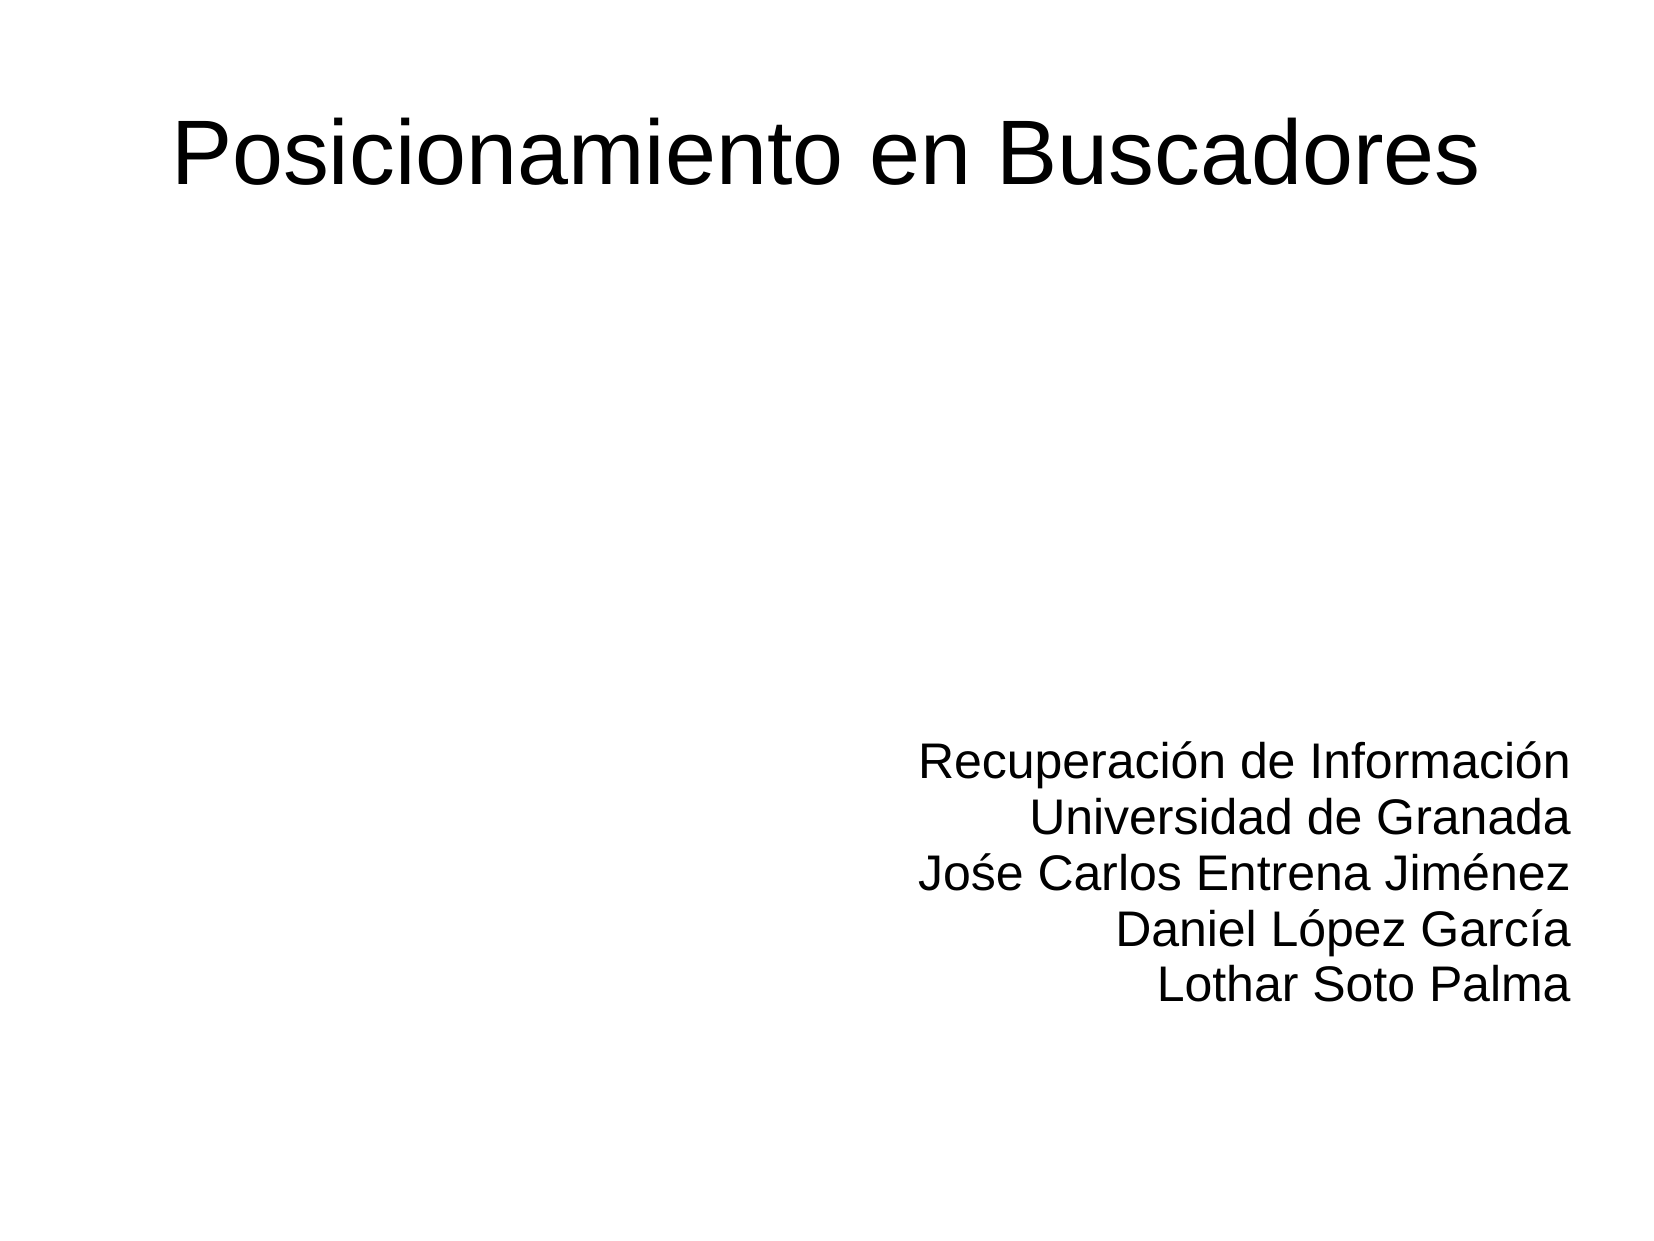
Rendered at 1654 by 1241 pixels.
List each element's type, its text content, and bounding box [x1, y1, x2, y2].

title Posicionamiento en Buscadores [82, 49, 1571, 257]
subtitle Recuperación de Información Universidad de Granada Jośe Carlos Entrena Jiménez Daniel López García Lothar Soto Palma [82, 287, 1571, 1013]
